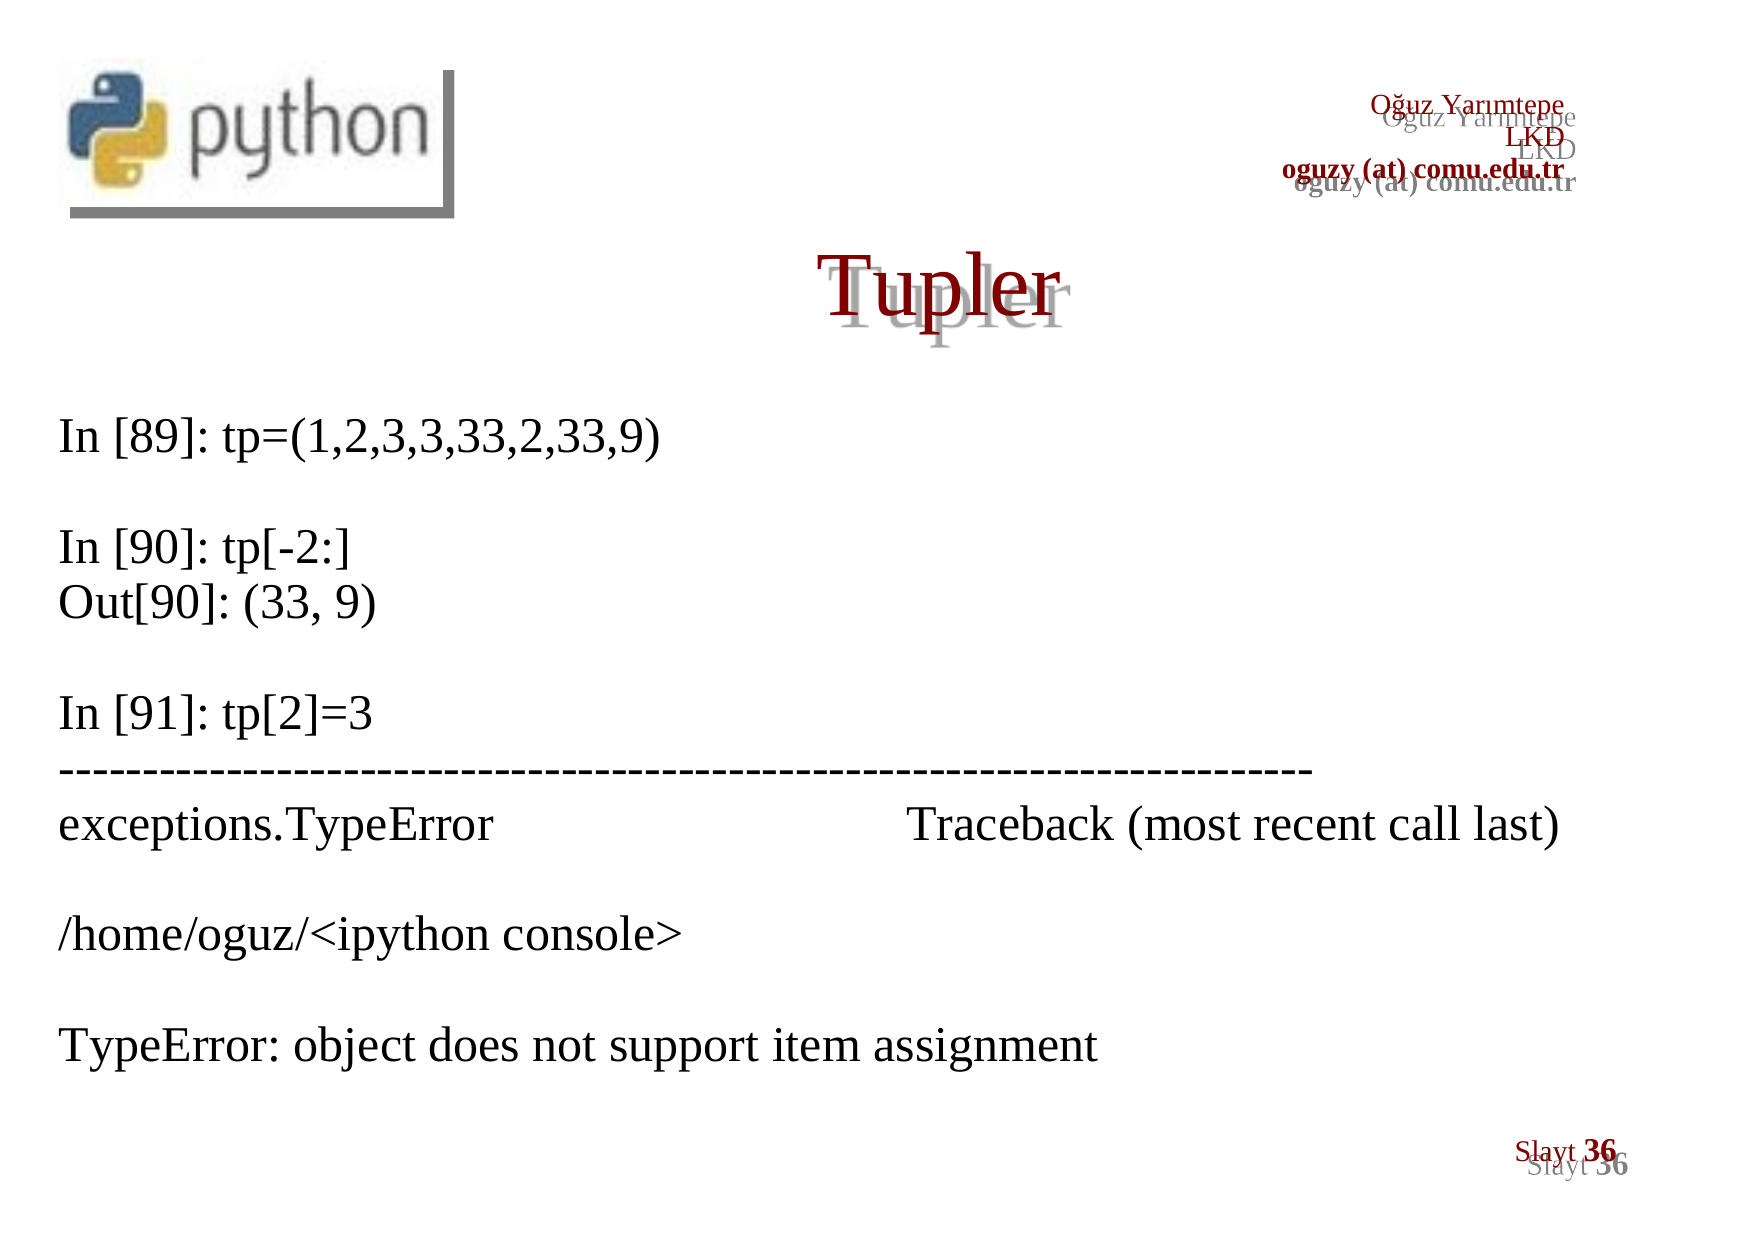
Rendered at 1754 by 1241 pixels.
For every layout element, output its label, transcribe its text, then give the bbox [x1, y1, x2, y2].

subtitle In [89]: tp=(1,2,3,3,33,2,33,9) In [90]: tp[-2:] Out[90]: (33, 9) In [91]: tp[2]=3 --------------------------------------------------------------------------- exceptions.TypeError Traceback (most recent call last) /home/oguz/<ipython console> TypeError: object does not support item assignment [59, 374, 1695, 1161]
picture [59, 58, 443, 207]
title Tupler [194, 214, 1684, 355]
